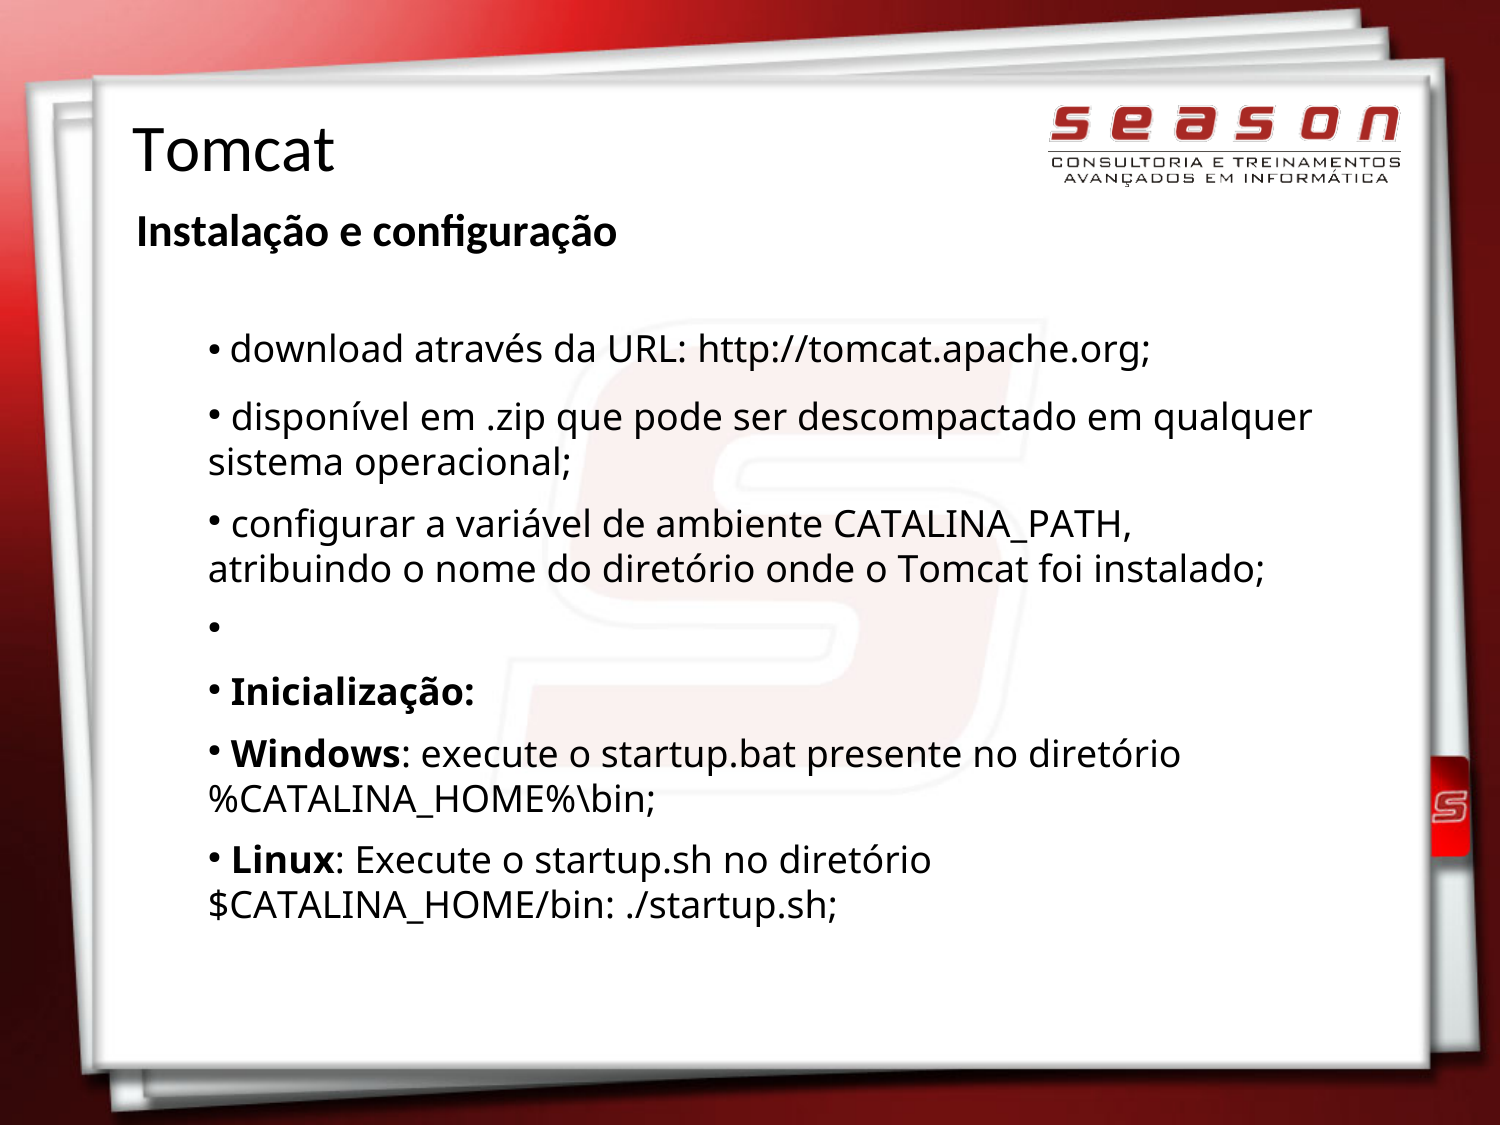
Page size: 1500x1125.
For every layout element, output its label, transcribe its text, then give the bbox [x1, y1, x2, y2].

text_box download através da URL: http://tomcat.apache.org; disponível em .zip que pode ser descompactado em qualquer sistema operacional; configurar a variável de ambiente CATALINA_PATH, atribuindo o nome do diretório onde o Tomcat foi instalado; Inicialização: Windows: execute o startup.bat presente no diretório %CATALINA_HOME%\bin; Linux: Execute o startup.sh no diretório $CATALINA_HOME/bin: ./startup.sh; [207, 305, 1328, 946]
text_box Instalação e configuração [119, 200, 1240, 256]
title Tomcat [118, 33, 1394, 257]
picture [0, 0, 1500, 1125]
